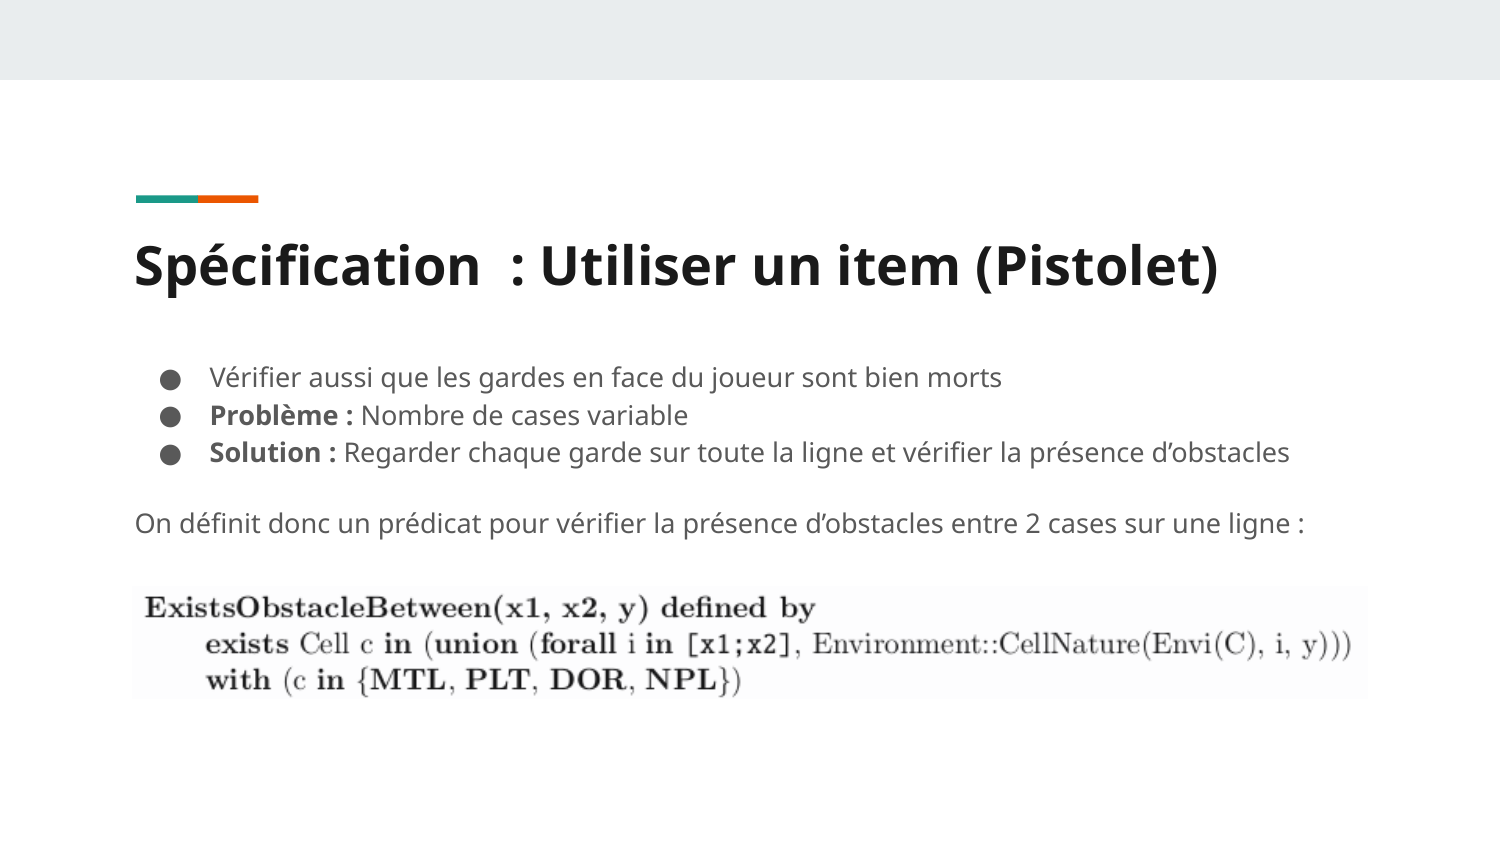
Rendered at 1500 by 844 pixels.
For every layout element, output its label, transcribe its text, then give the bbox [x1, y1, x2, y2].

picture [132, 586, 1368, 699]
list Vérifier aussi que les gardes en face du joueur sont bien morts Problème : Nombre de cases variable Solution : Regarder chaque garde sur toute la ligne et vérifier la présence d’obstacles On définit donc un prédicat pour vérifier la présence d’obstacles entre 2 cases sur une ligne : [119, 341, 1381, 783]
title Spécification : Utiliser un item (Pistolet) [119, 216, 1381, 305]
